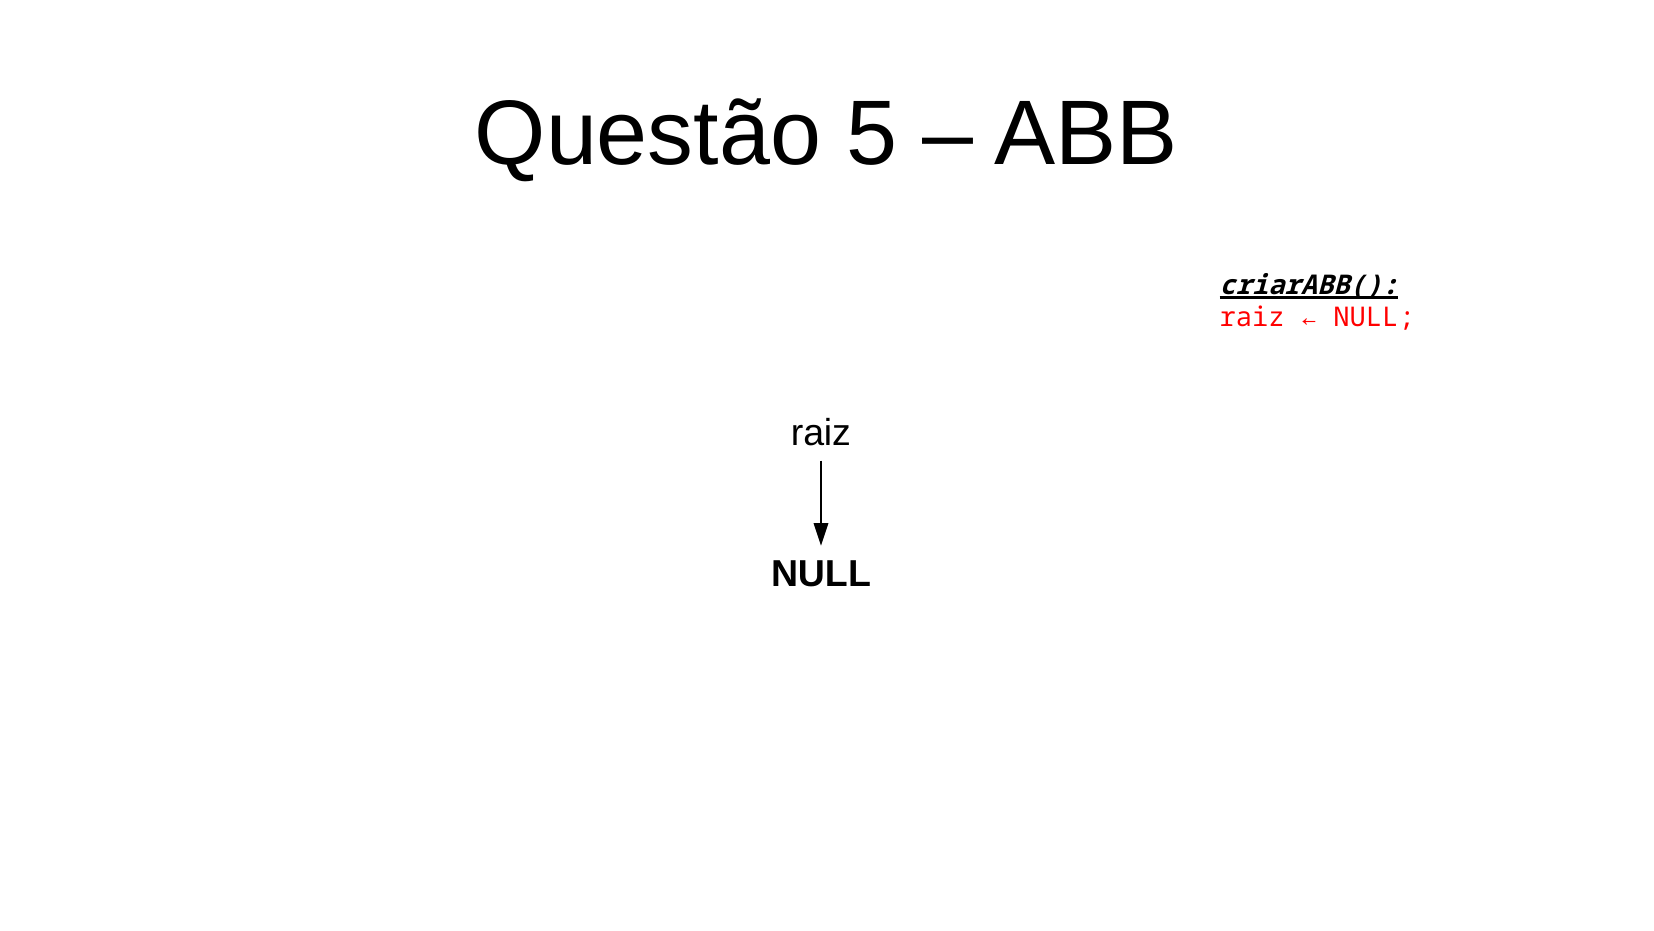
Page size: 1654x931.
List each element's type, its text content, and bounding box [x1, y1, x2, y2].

text_box raiz [776, 403, 866, 461]
title Questão 5 – ABB [82, 29, 1571, 235]
text_box criarABB(): raiz ← NULL; [1204, 259, 1512, 340]
text_box NULL [756, 545, 886, 603]
